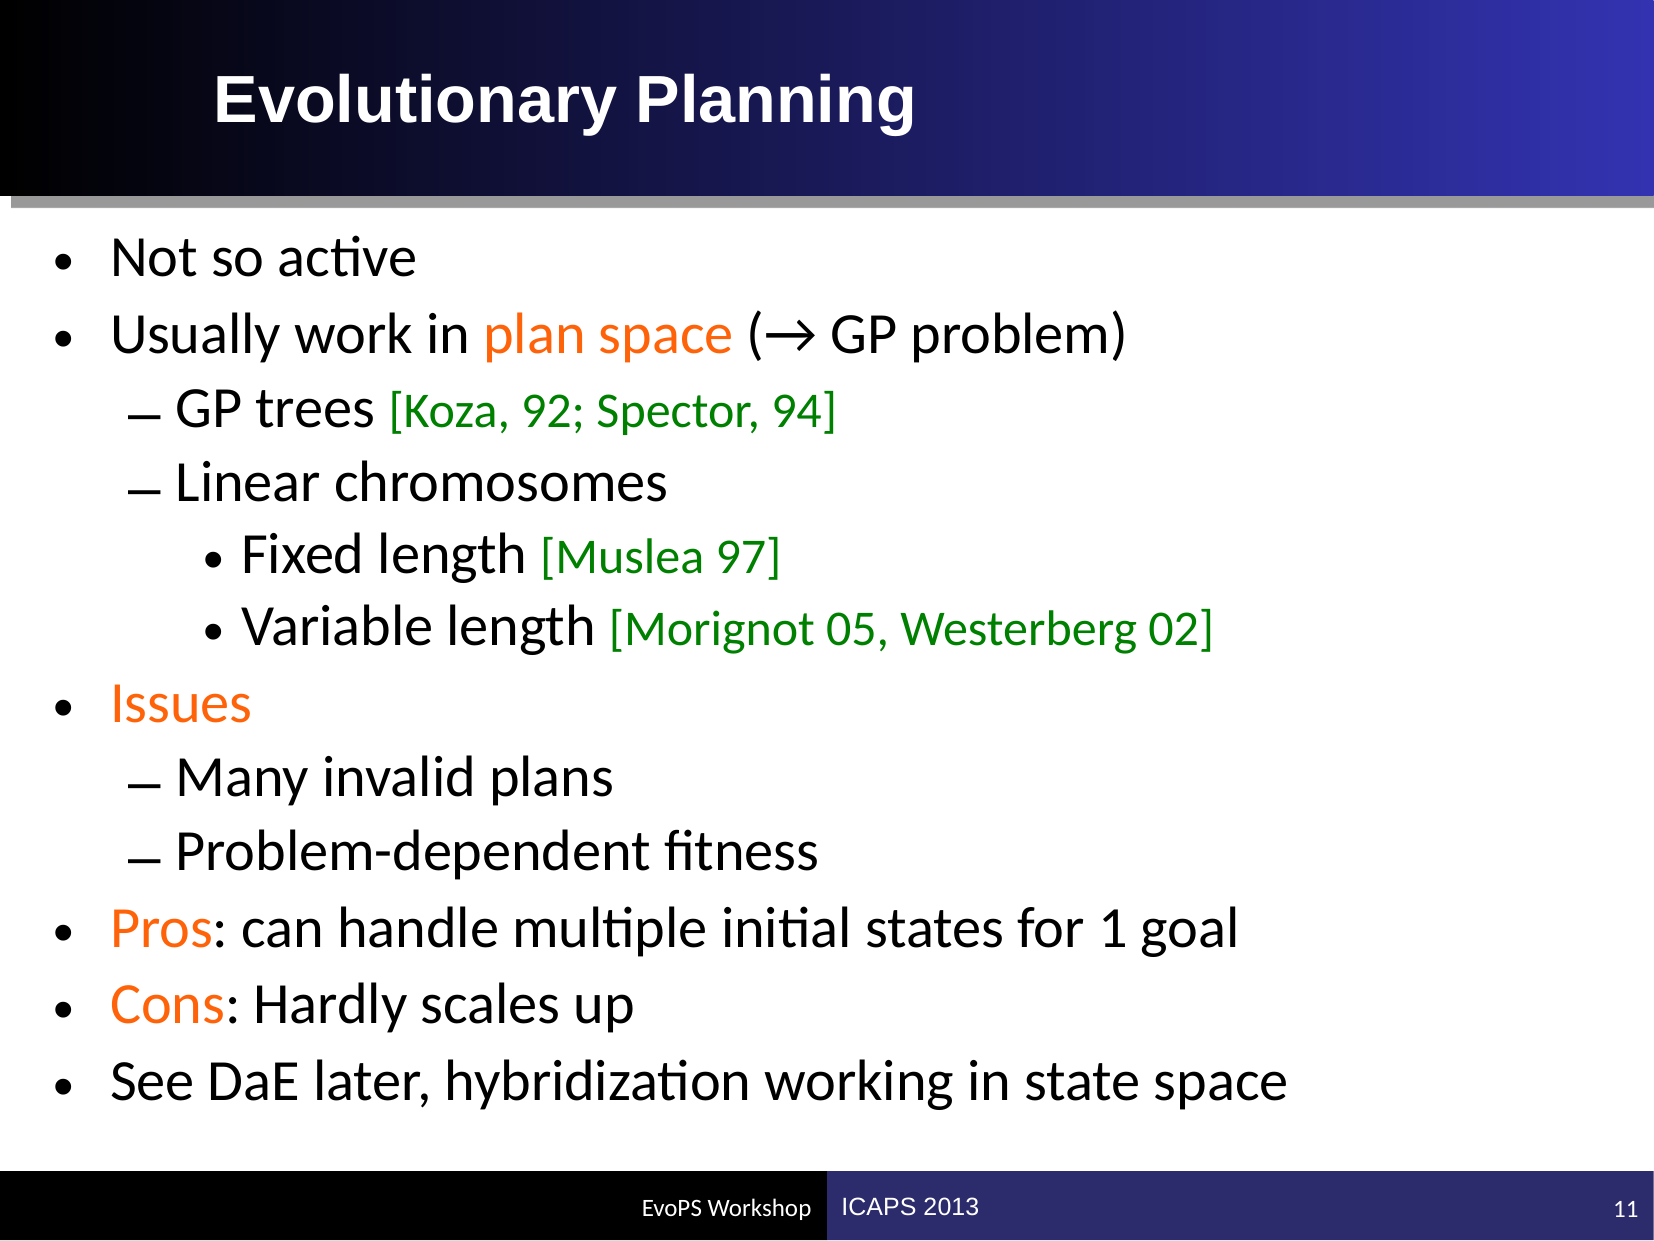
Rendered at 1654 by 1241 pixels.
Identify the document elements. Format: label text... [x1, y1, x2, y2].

list Not so active Usually work in plan space (→ GP problem) GP trees [Koza, 92; Spector, 94] Linear chromosomes Fixed length [Muslea 97] Variable length [Morignot 05, Westerberg 02] Issues Many invalid plans Problem-dependent fitness Pros: can handle multiple initial states for 1 goal Cons: Hardly scales up See DaE later, hybridization working in state space [39, 225, 1647, 1126]
text_box Evolutionary Planning [199, 54, 1460, 170]
